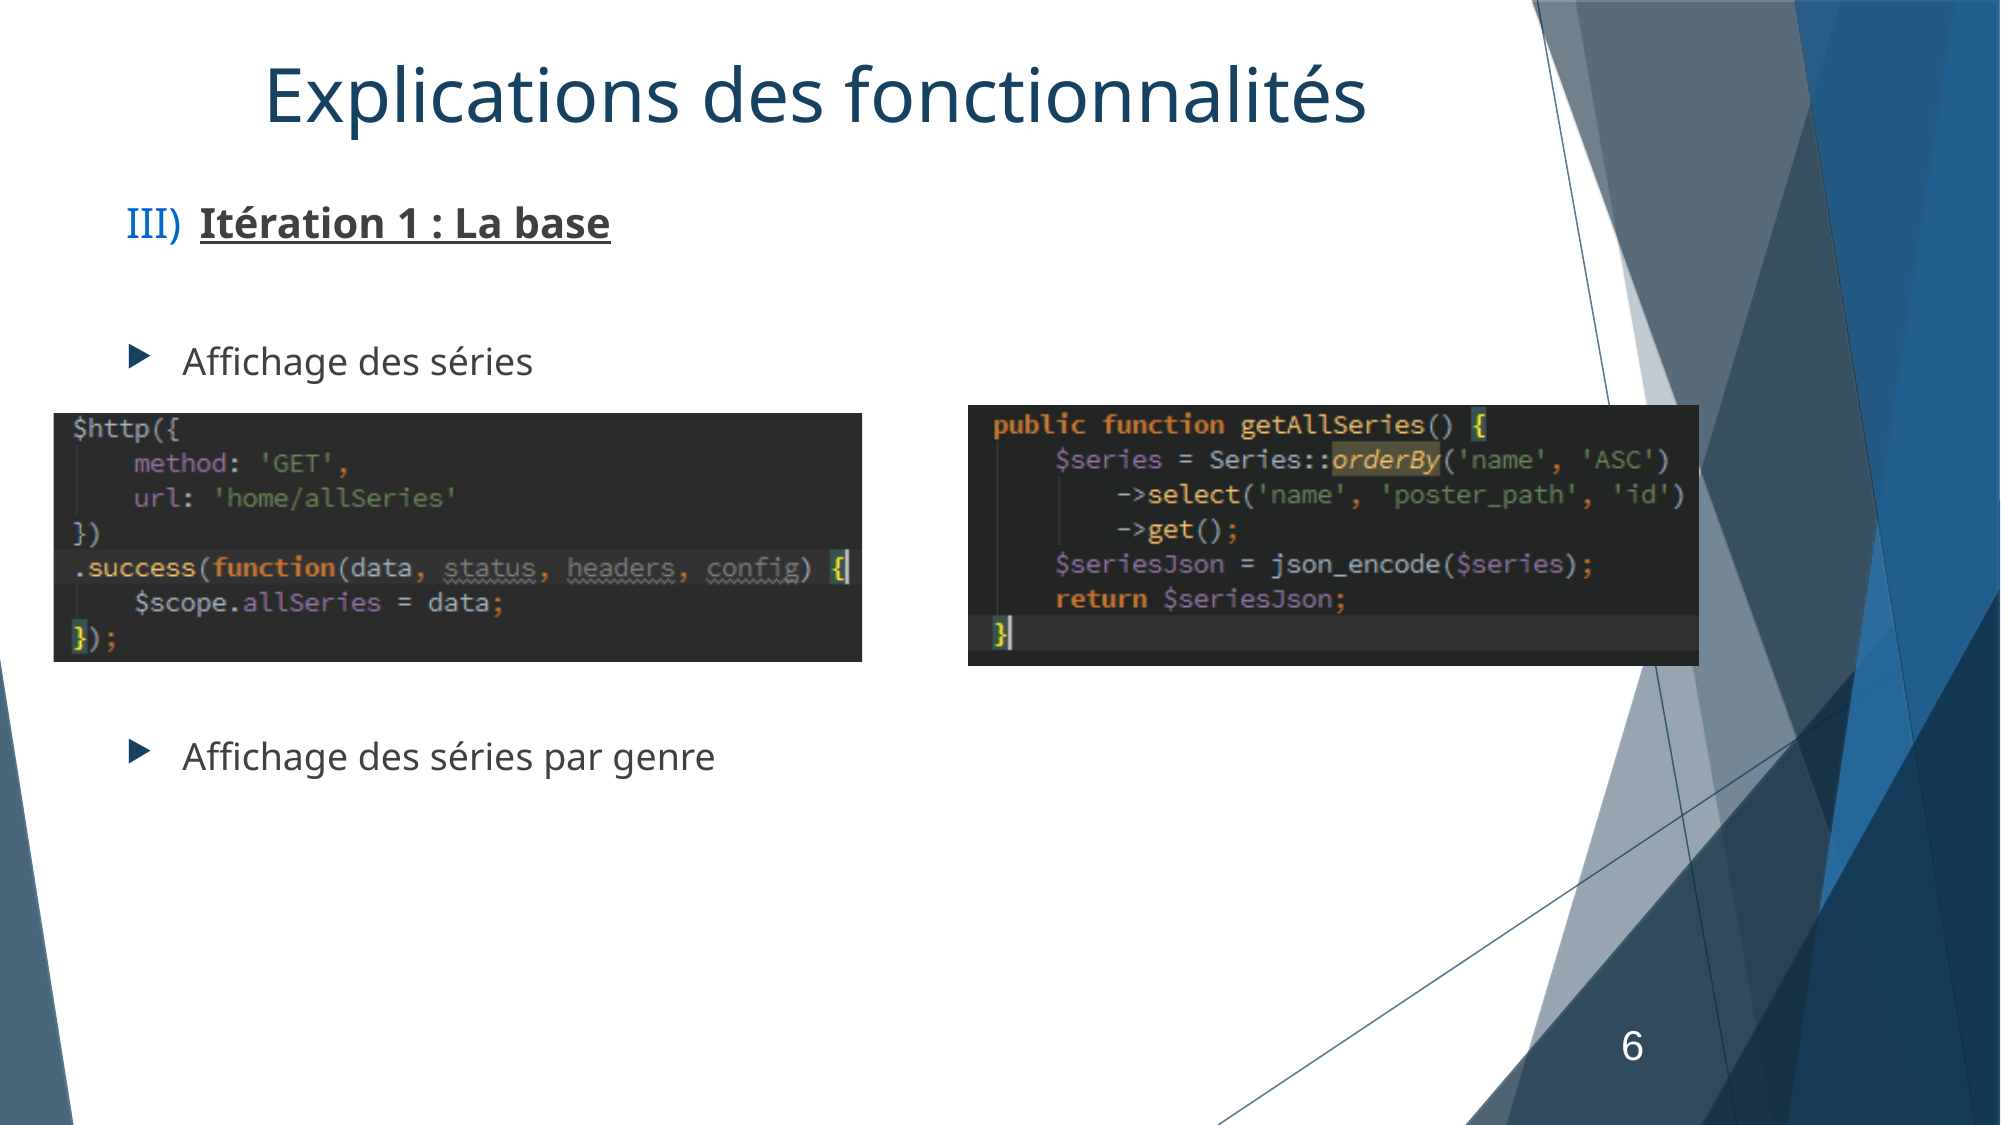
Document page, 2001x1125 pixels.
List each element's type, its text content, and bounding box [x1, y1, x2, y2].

picture [53, 413, 863, 662]
text_box 6 [1606, 1015, 1689, 1078]
list III) Itération 1 : La base Affichage des séries Affichage des séries par genre [111, 188, 1522, 1106]
picture [968, 405, 1699, 666]
title Explications des fonctionnalités [111, 40, 1522, 153]
